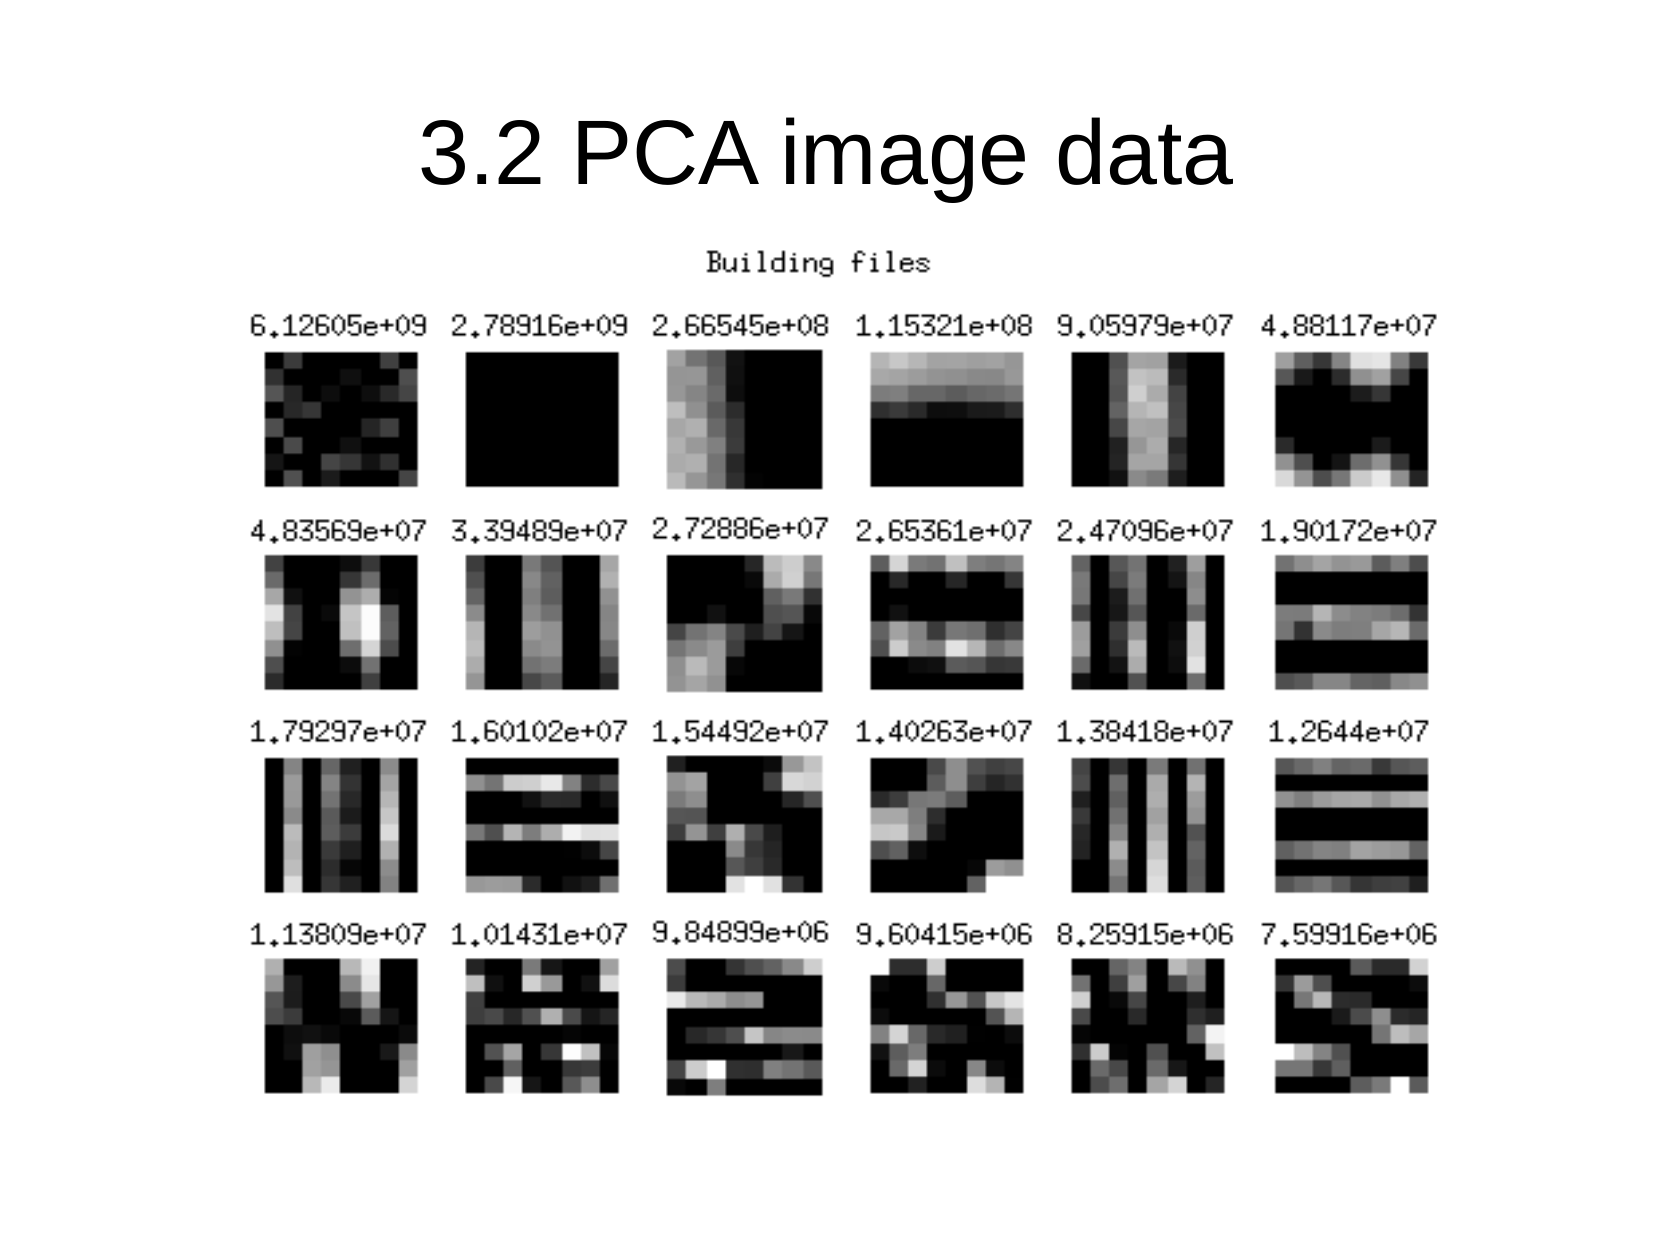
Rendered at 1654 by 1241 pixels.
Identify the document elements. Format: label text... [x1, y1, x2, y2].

picture [70, 209, 1571, 1201]
title 3.2 PCA image data [82, 49, 1571, 209]
